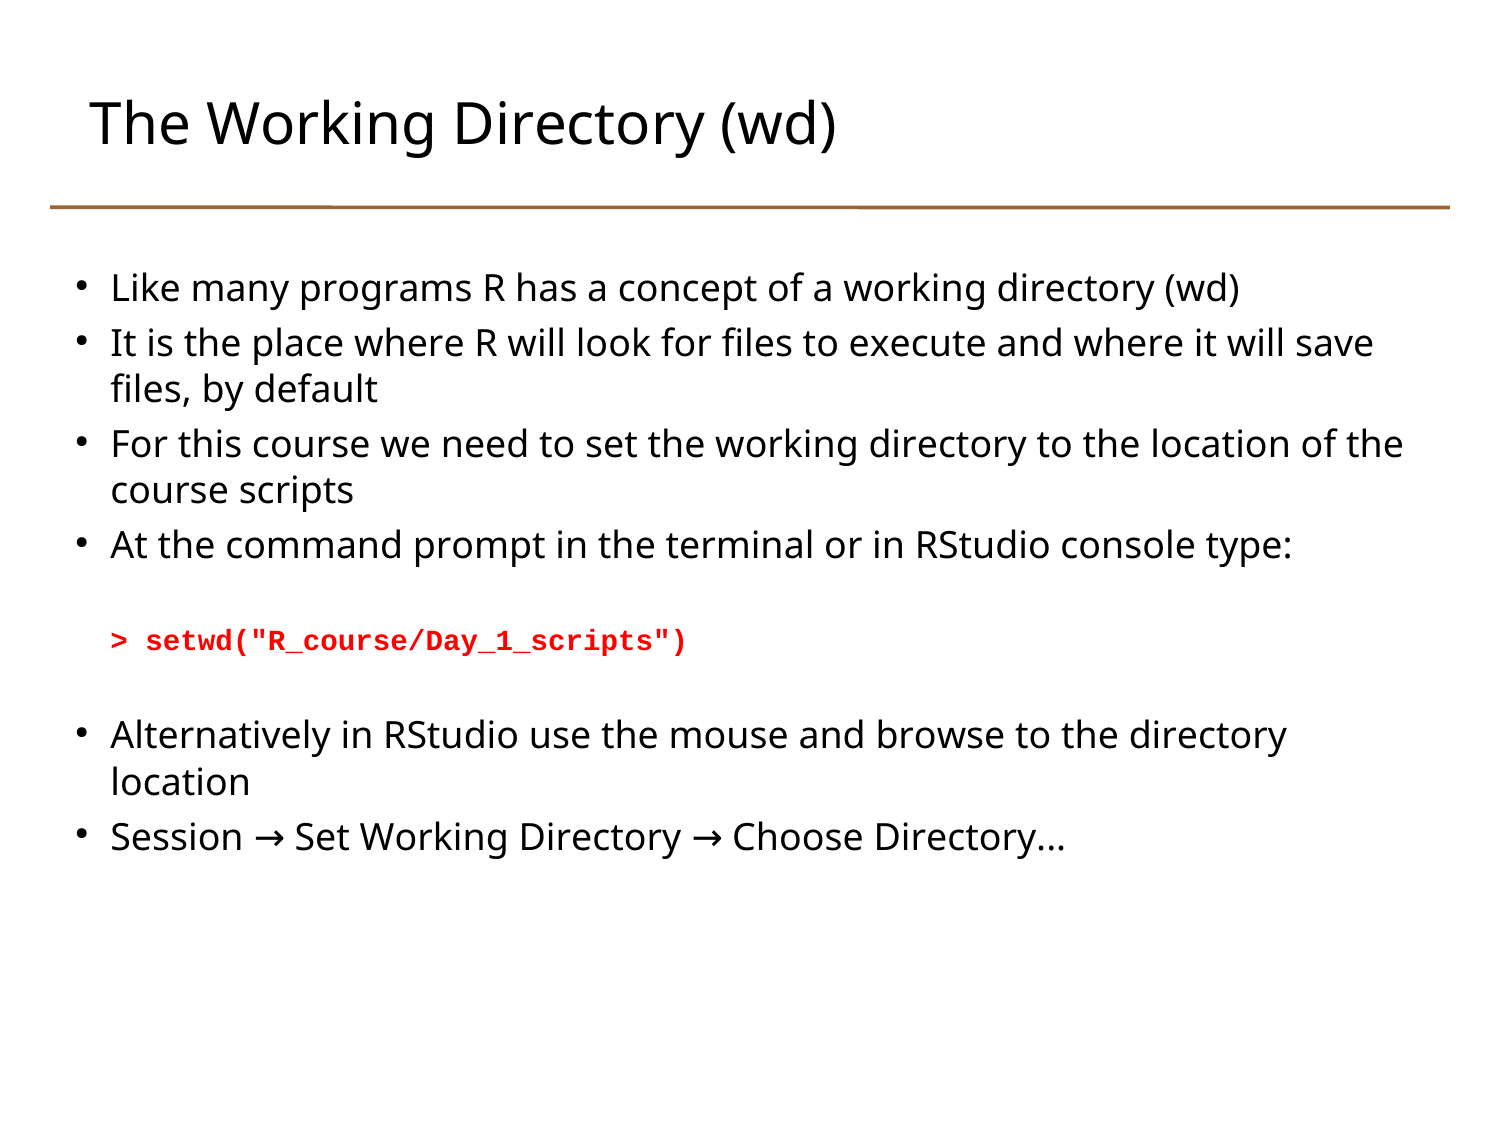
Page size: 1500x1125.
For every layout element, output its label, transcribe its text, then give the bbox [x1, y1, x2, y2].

list Like many programs R has a concept of a working directory (wd) It is the place where R will look for files to execute and where it will save files, by default For this course we need to set the working directory to the location of the course scripts At the command prompt in the terminal or in RStudio console type: > setwd("R_course/Day_1_scripts") Alternatively in RStudio use the mouse and browse to the directory location Session → Set Working Directory → Choose Directory... [75, 263, 1422, 1006]
text_box The Working Directory (wd) [75, 26, 1425, 215]
